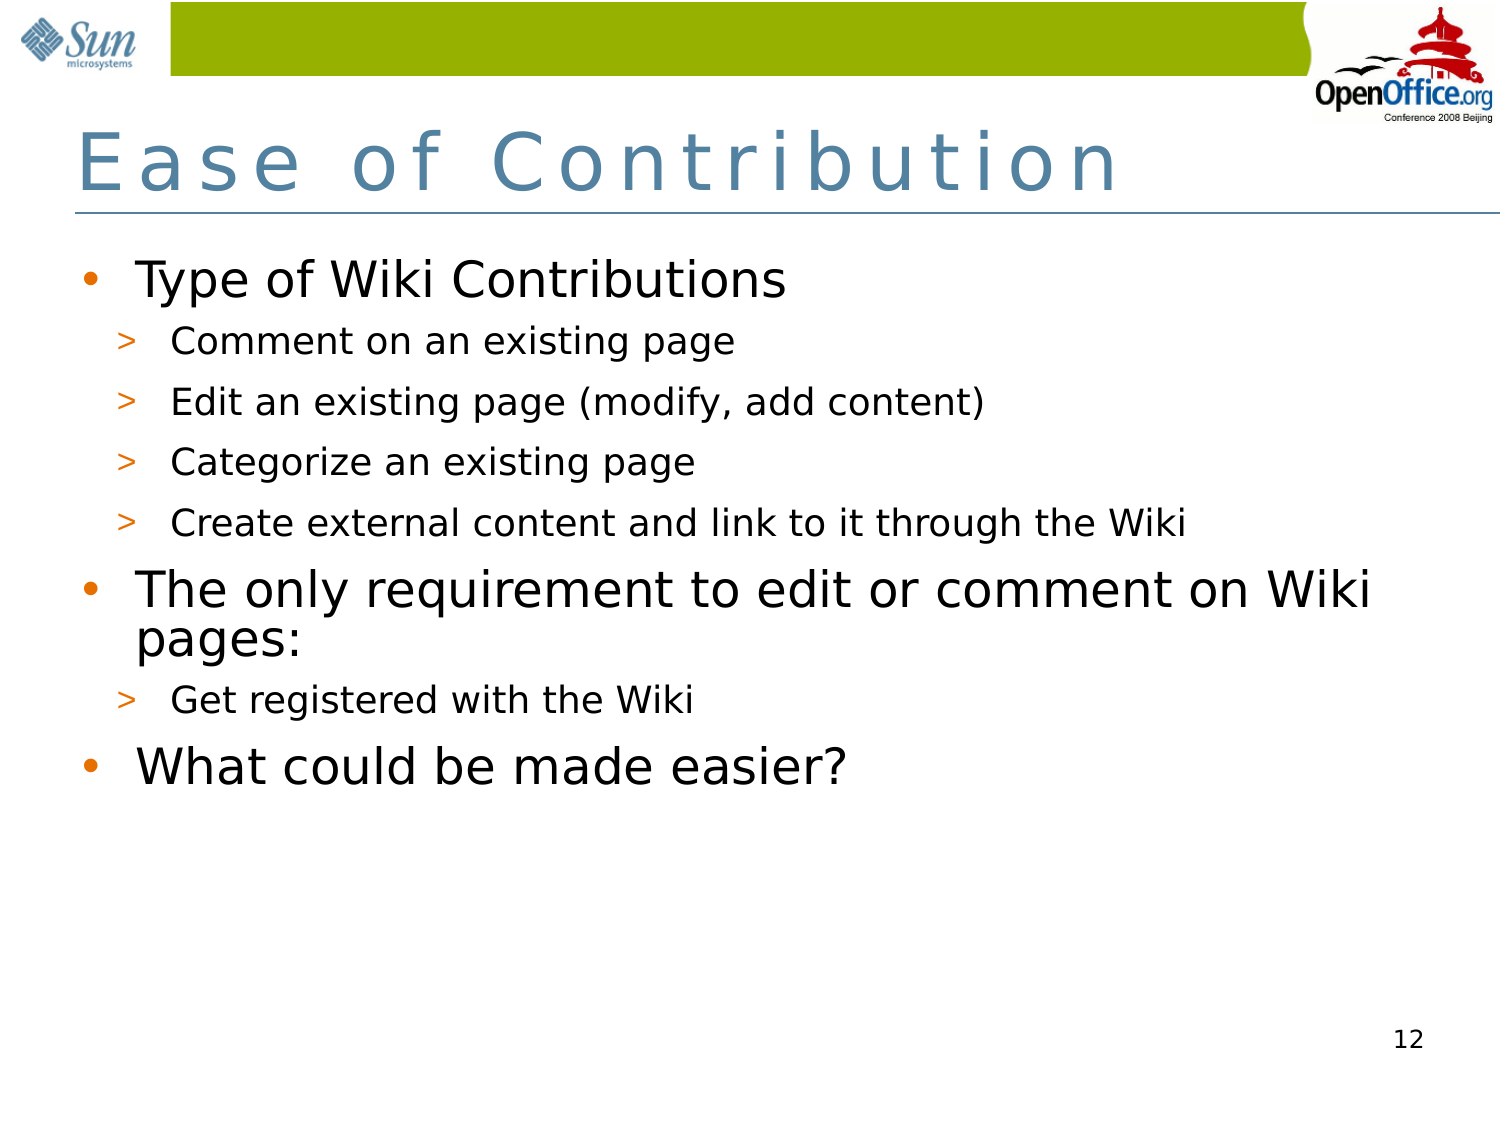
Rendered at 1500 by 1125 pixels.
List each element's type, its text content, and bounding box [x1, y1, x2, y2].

picture [156, 2, 1500, 124]
title Ease of Contribution [75, 116, 1437, 210]
list Type of Wiki Contributions Comment on an existing page Edit an existing page (modify, add content) Categorize an existing page Create external content and link to it through the Wiki The only requirement to edit or comment on Wiki pages: Get registered with the Wiki What could be made easier? [64, 258, 1415, 1024]
